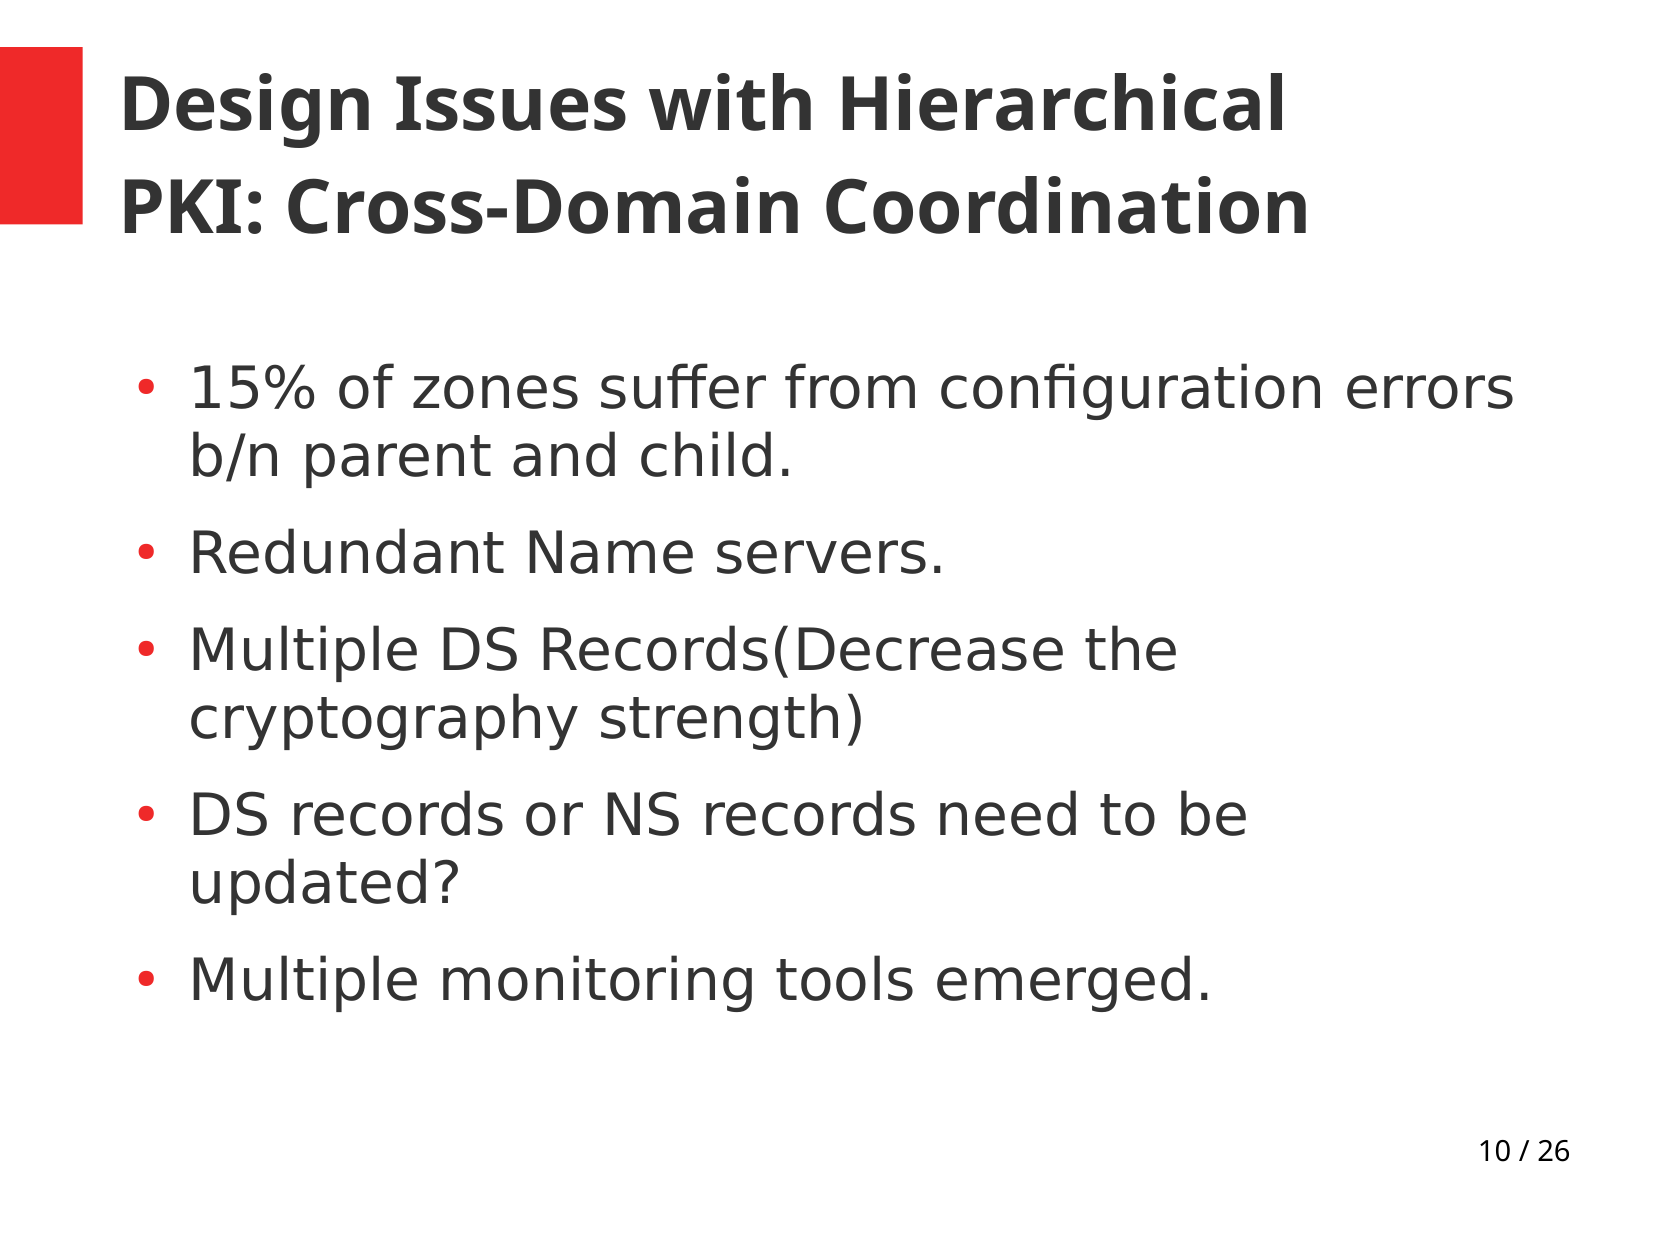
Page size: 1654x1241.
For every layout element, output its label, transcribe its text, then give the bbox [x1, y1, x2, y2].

title Design Issues with Hierarchical PKI: Cross-Domain Coordination [118, 21, 1571, 284]
list 15% of zones suffer from configuration errors b/n parent and child. Redundant Name servers. Multiple DS Records(Decrease the cryptography strength) DS records or NS records need to be updated? Multiple monitoring tools emerged. [118, 354, 1536, 1074]
